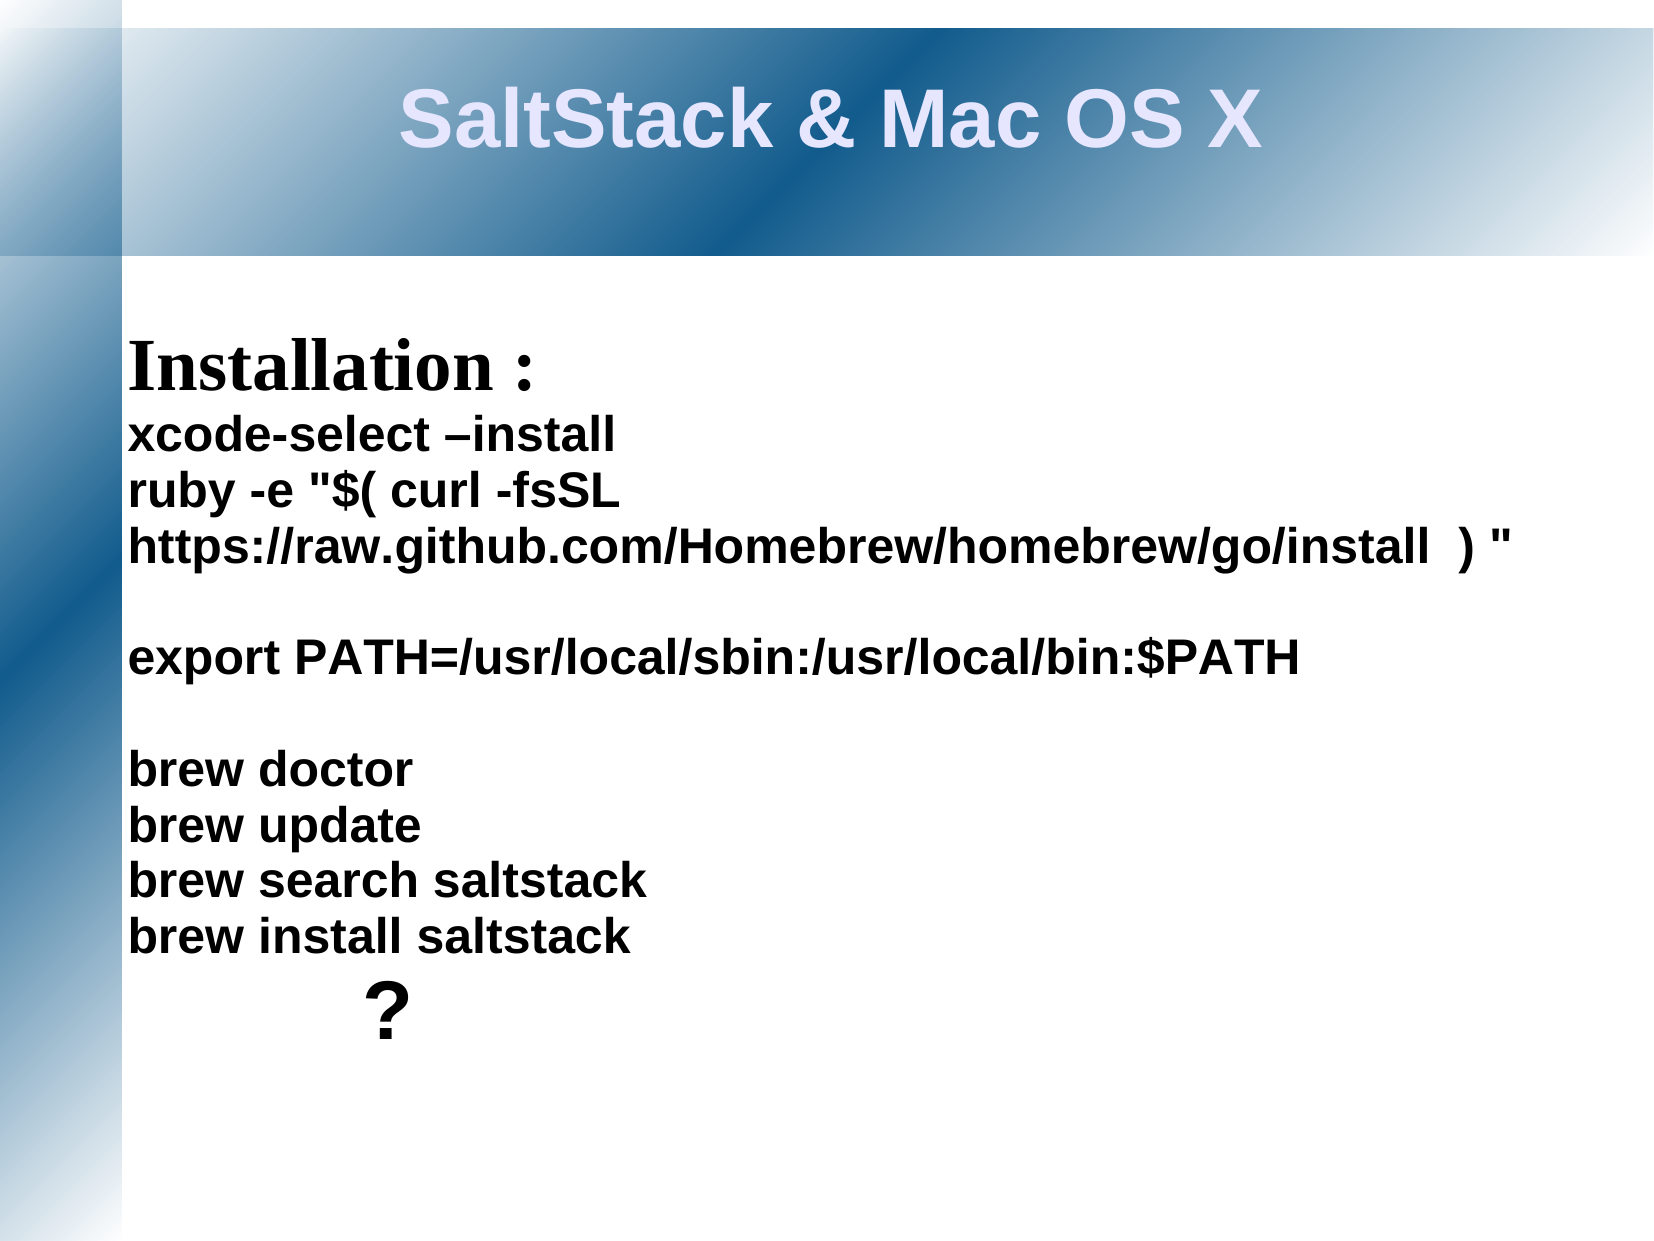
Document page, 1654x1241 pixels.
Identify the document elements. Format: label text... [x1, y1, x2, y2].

title SaltStack & Mac OS X [125, 71, 1538, 165]
subtitle Installation : xcode-select –install ruby -e "$( curl -fsSL https://raw.github.com/Homebrew/homebrew/go/install ) " export PATH=/usr/local/sbin:/usr/local/bin:$PATH brew doctor brew update brew search saltstack brew install saltstack ? [127, 323, 1603, 1128]
